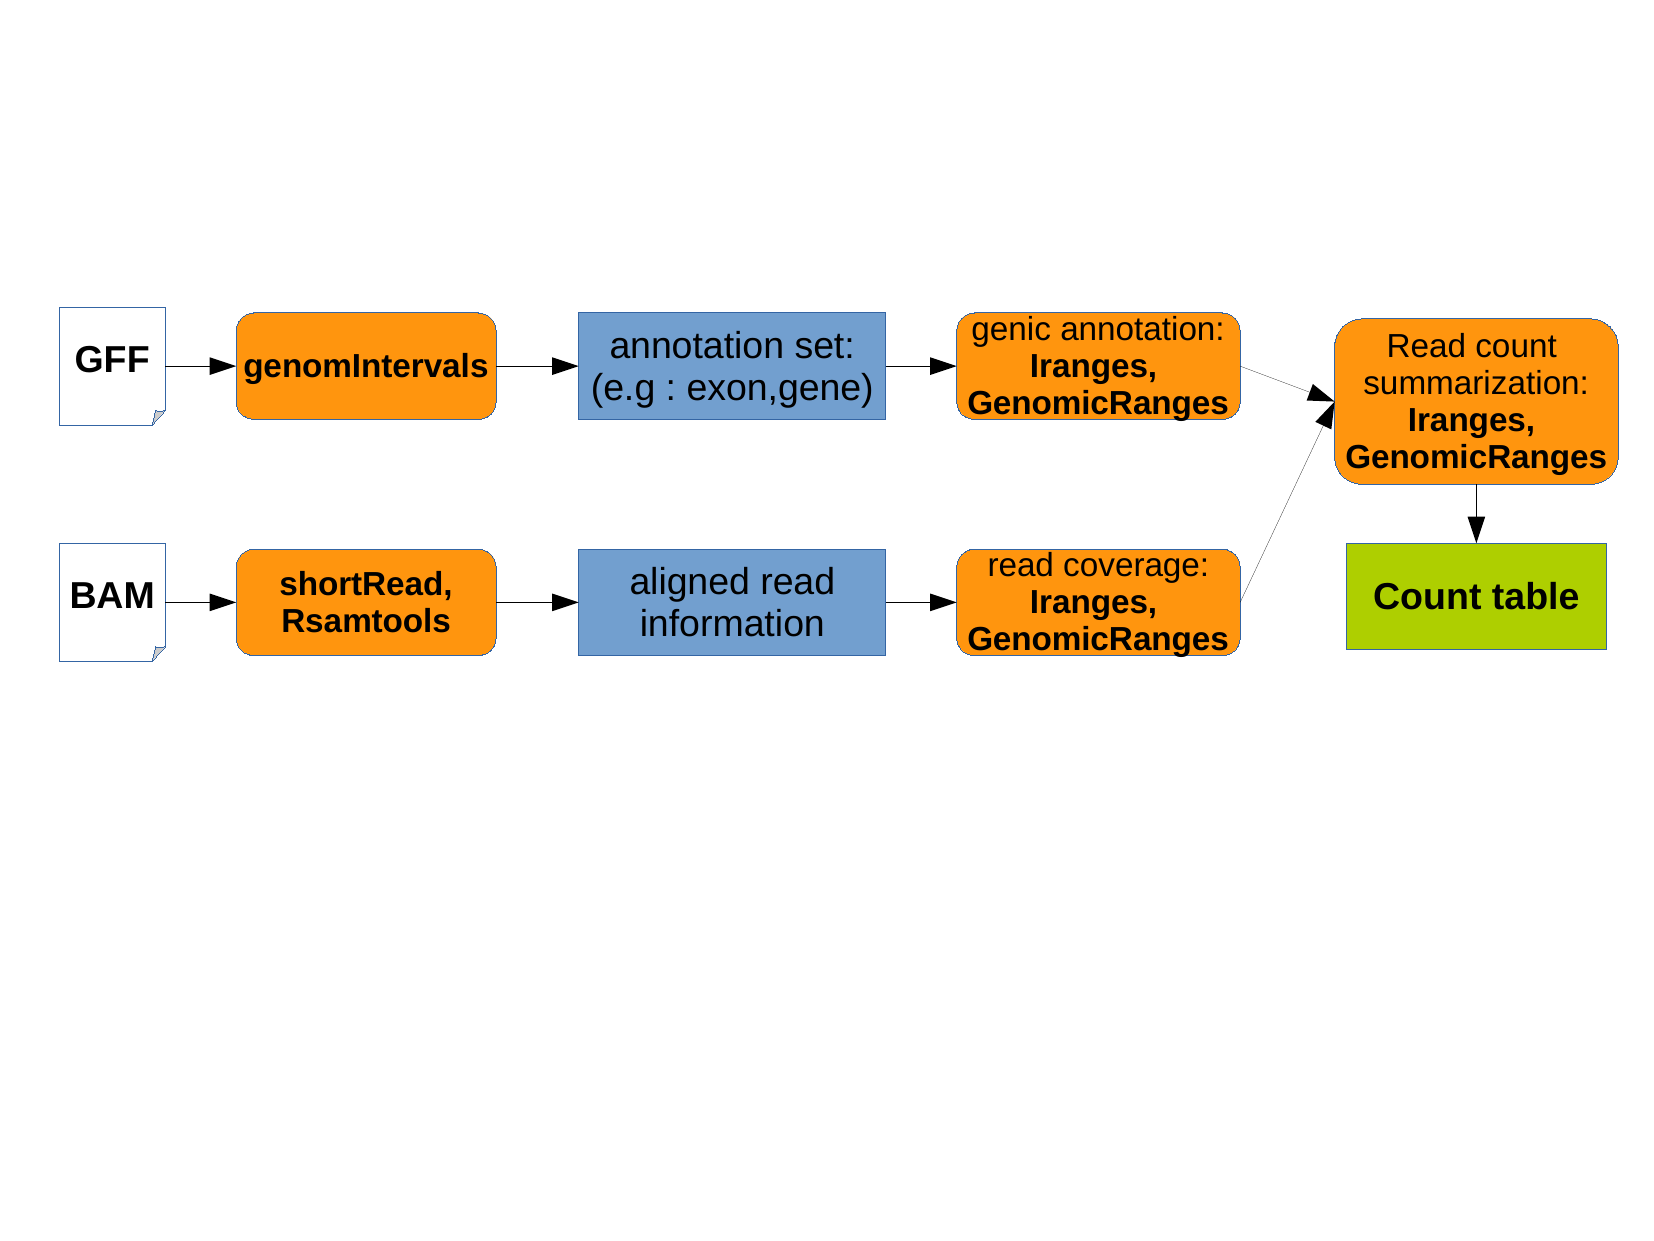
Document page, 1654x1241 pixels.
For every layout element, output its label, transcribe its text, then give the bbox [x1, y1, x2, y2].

text_box aligned read information [578, 549, 886, 656]
text_box genomIntervals [236, 312, 497, 420]
text_box BAM [59, 543, 166, 662]
text_box read coverage: Iranges, GenomicRanges [956, 549, 1241, 656]
text_box genic annotation: Iranges, GenomicRanges [956, 312, 1241, 420]
text_box Read count summarization: Iranges, GenomicRanges [1334, 318, 1619, 485]
text_box GFF [59, 307, 166, 426]
text_box annotation set: (e.g : exon,gene) [578, 312, 886, 420]
text_box Count table [1346, 543, 1607, 650]
text_box shortRead, Rsamtools [236, 549, 497, 656]
